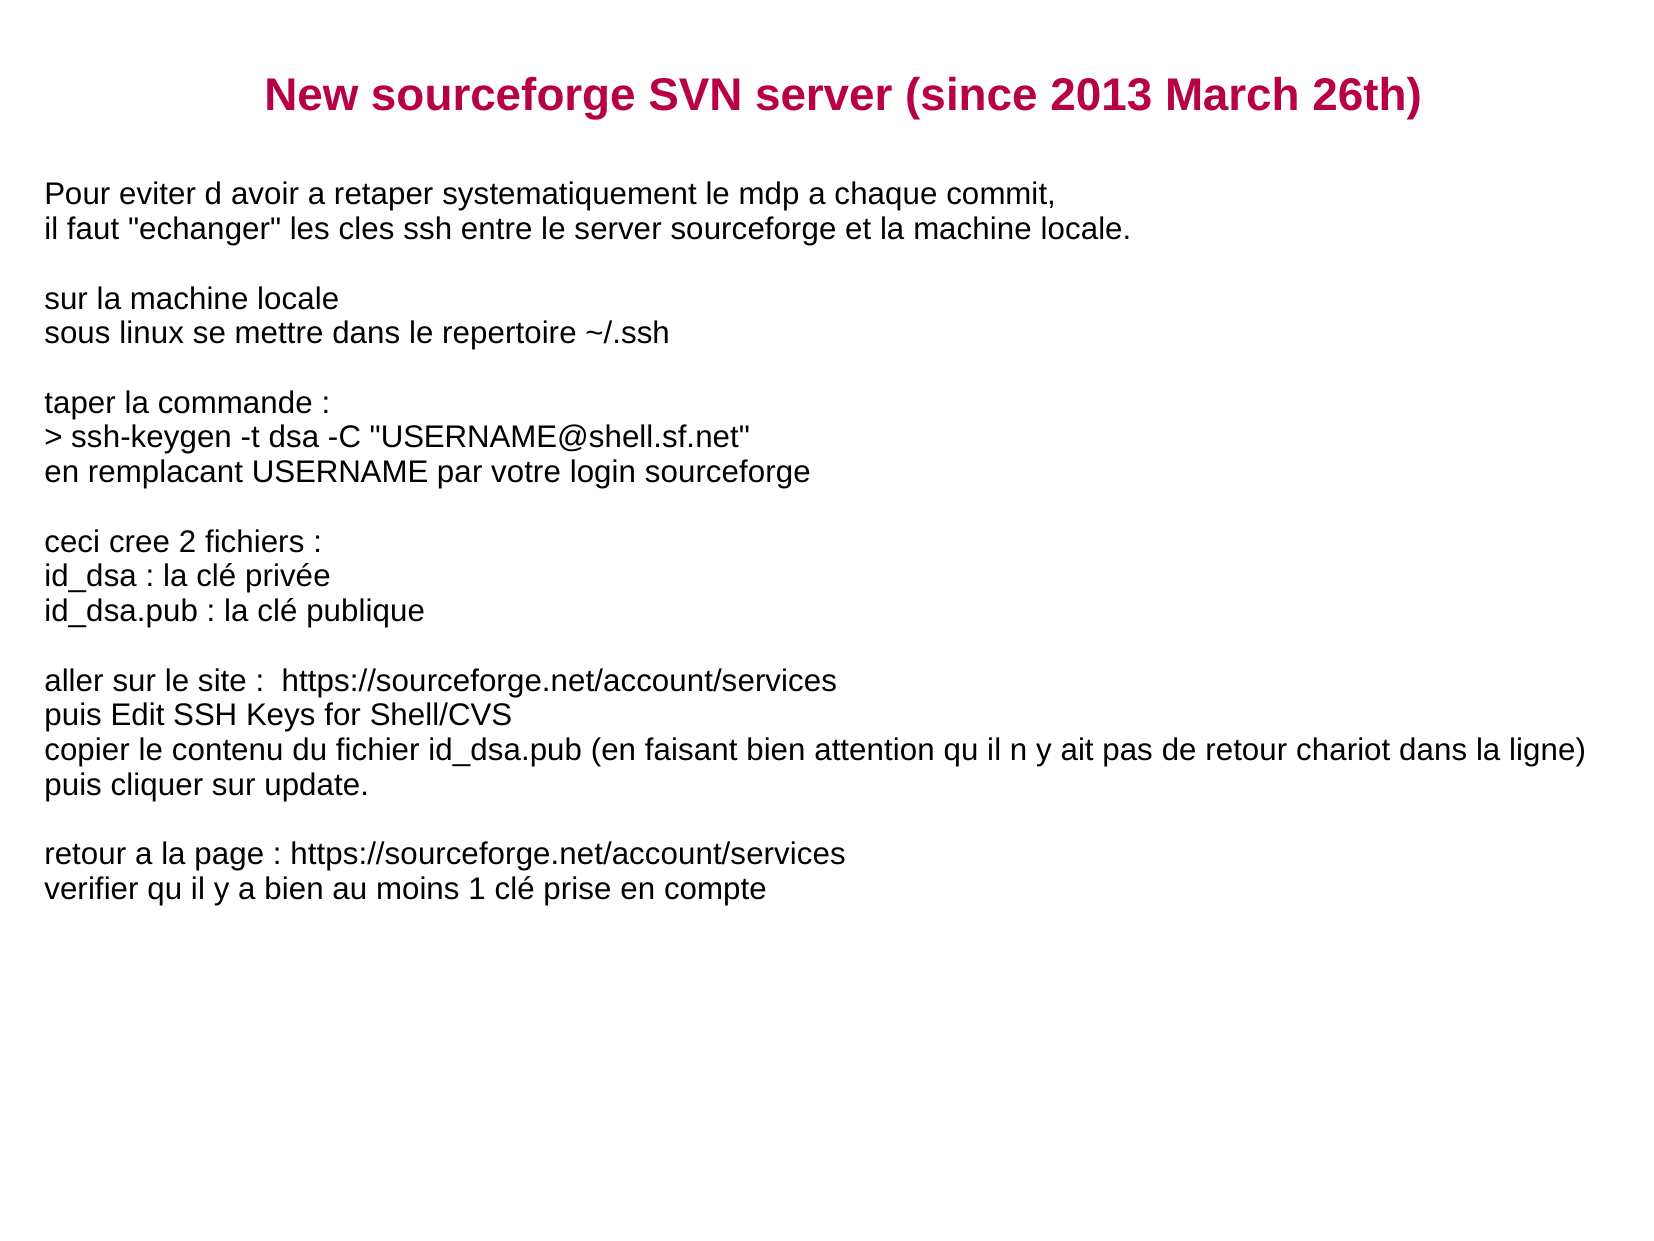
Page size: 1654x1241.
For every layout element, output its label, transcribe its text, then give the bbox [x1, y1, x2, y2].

text_box Pour eviter d avoir a retaper systematiquement le mdp a chaque commit, il faut "echanger" les cles ssh entre le server sourceforge et la machine locale. sur la machine locale sous linux se mettre dans le repertoire ~/.ssh taper la commande : > ssh-keygen -t dsa -C "USERNAME@shell.sf.net" en remplacant USERNAME par votre login sourceforge ceci cree 2 fichiers : id_dsa : la clé privée id_dsa.pub : la clé publique aller sur le site : https://sourceforge.net/account/services puis Edit SSH Keys for Shell/CVS copier le contenu du fichier id_dsa.pub (en faisant bien attention qu il n y ait pas de retour chariot dans la ligne) puis cliquer sur update. retour a la page : https://sourceforge.net/account/services verifier qu il y a bien au moins 1 clé prise en compte [29, 169, 1604, 1018]
text_box New sourceforge SVN server (since 2013 March 26th) [249, 61, 1439, 129]
